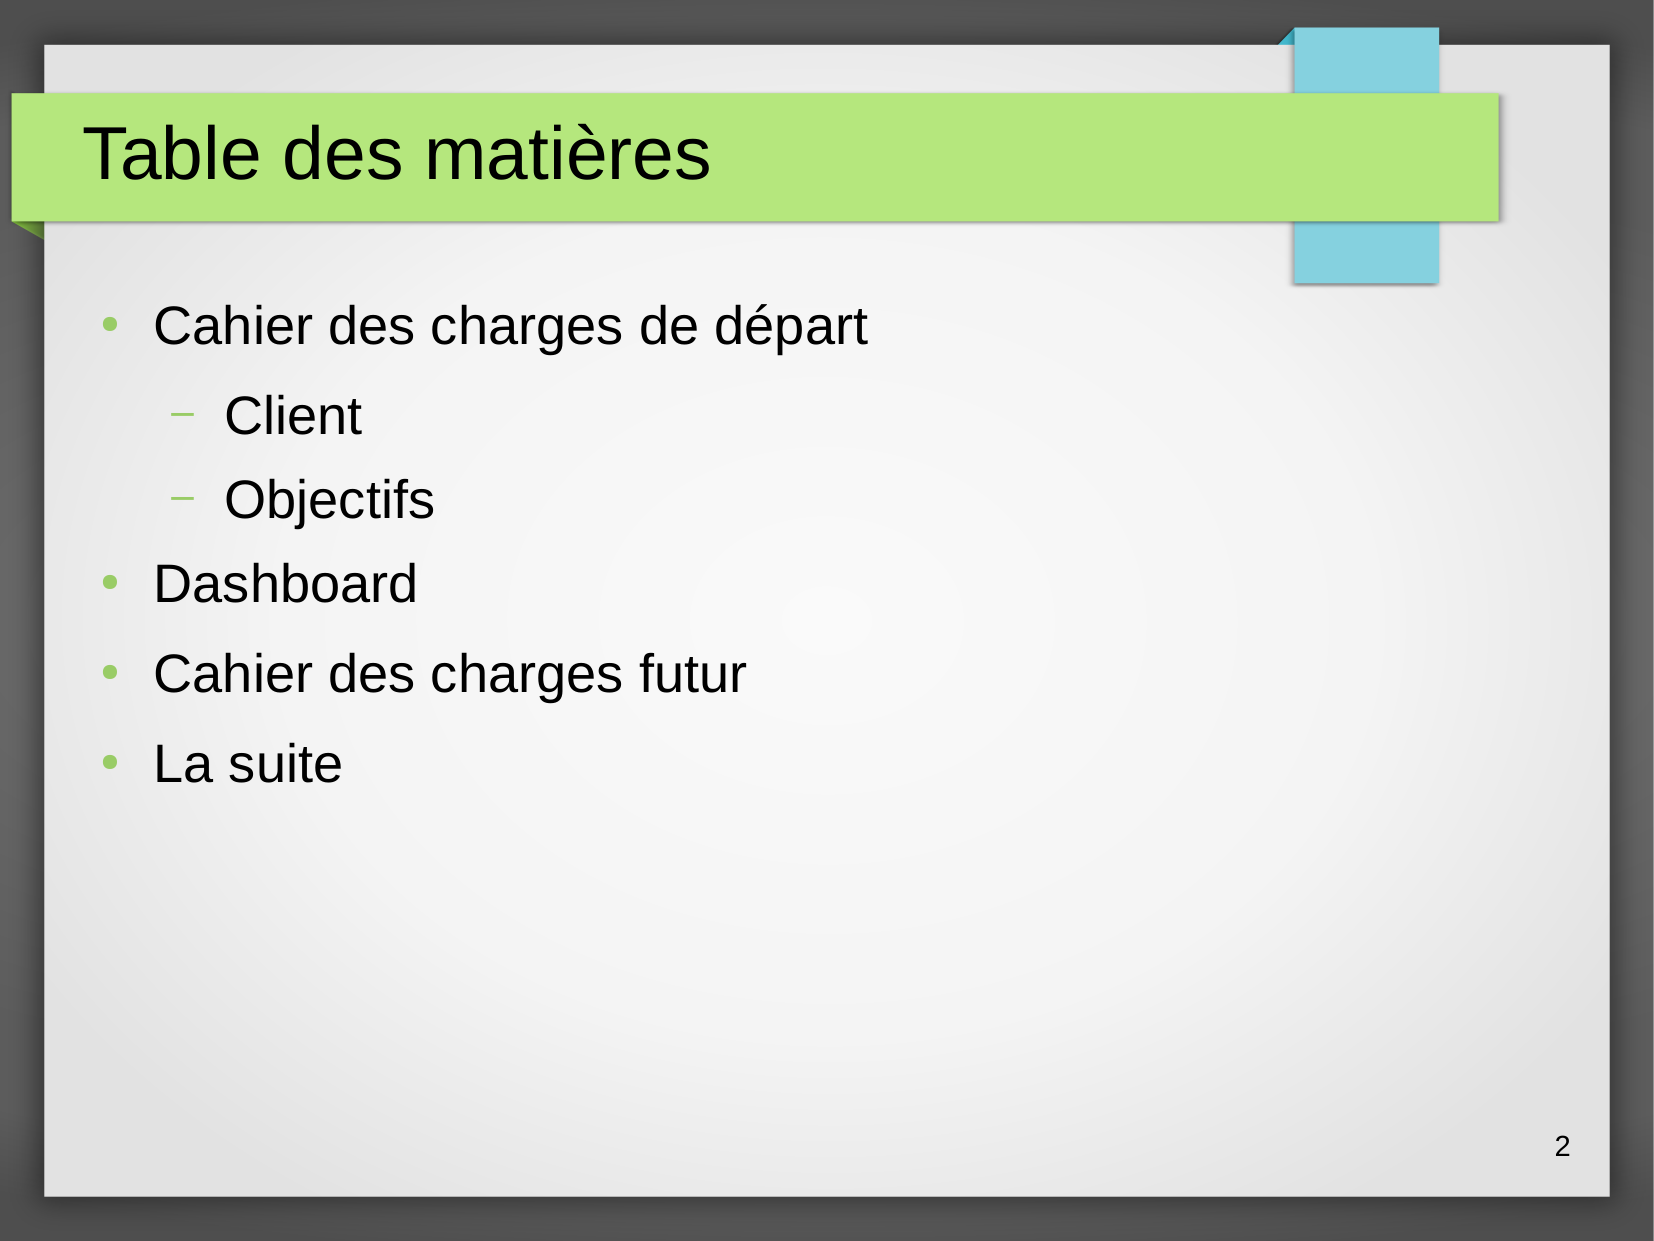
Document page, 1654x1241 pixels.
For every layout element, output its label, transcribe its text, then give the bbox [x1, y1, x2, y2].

picture [0, 0, 1654, 1241]
list Cahier des charges de départ Client Objectifs Dashboard Cahier des charges futur La suite [82, 295, 1571, 1015]
title Table des matières [82, 94, 1264, 213]
